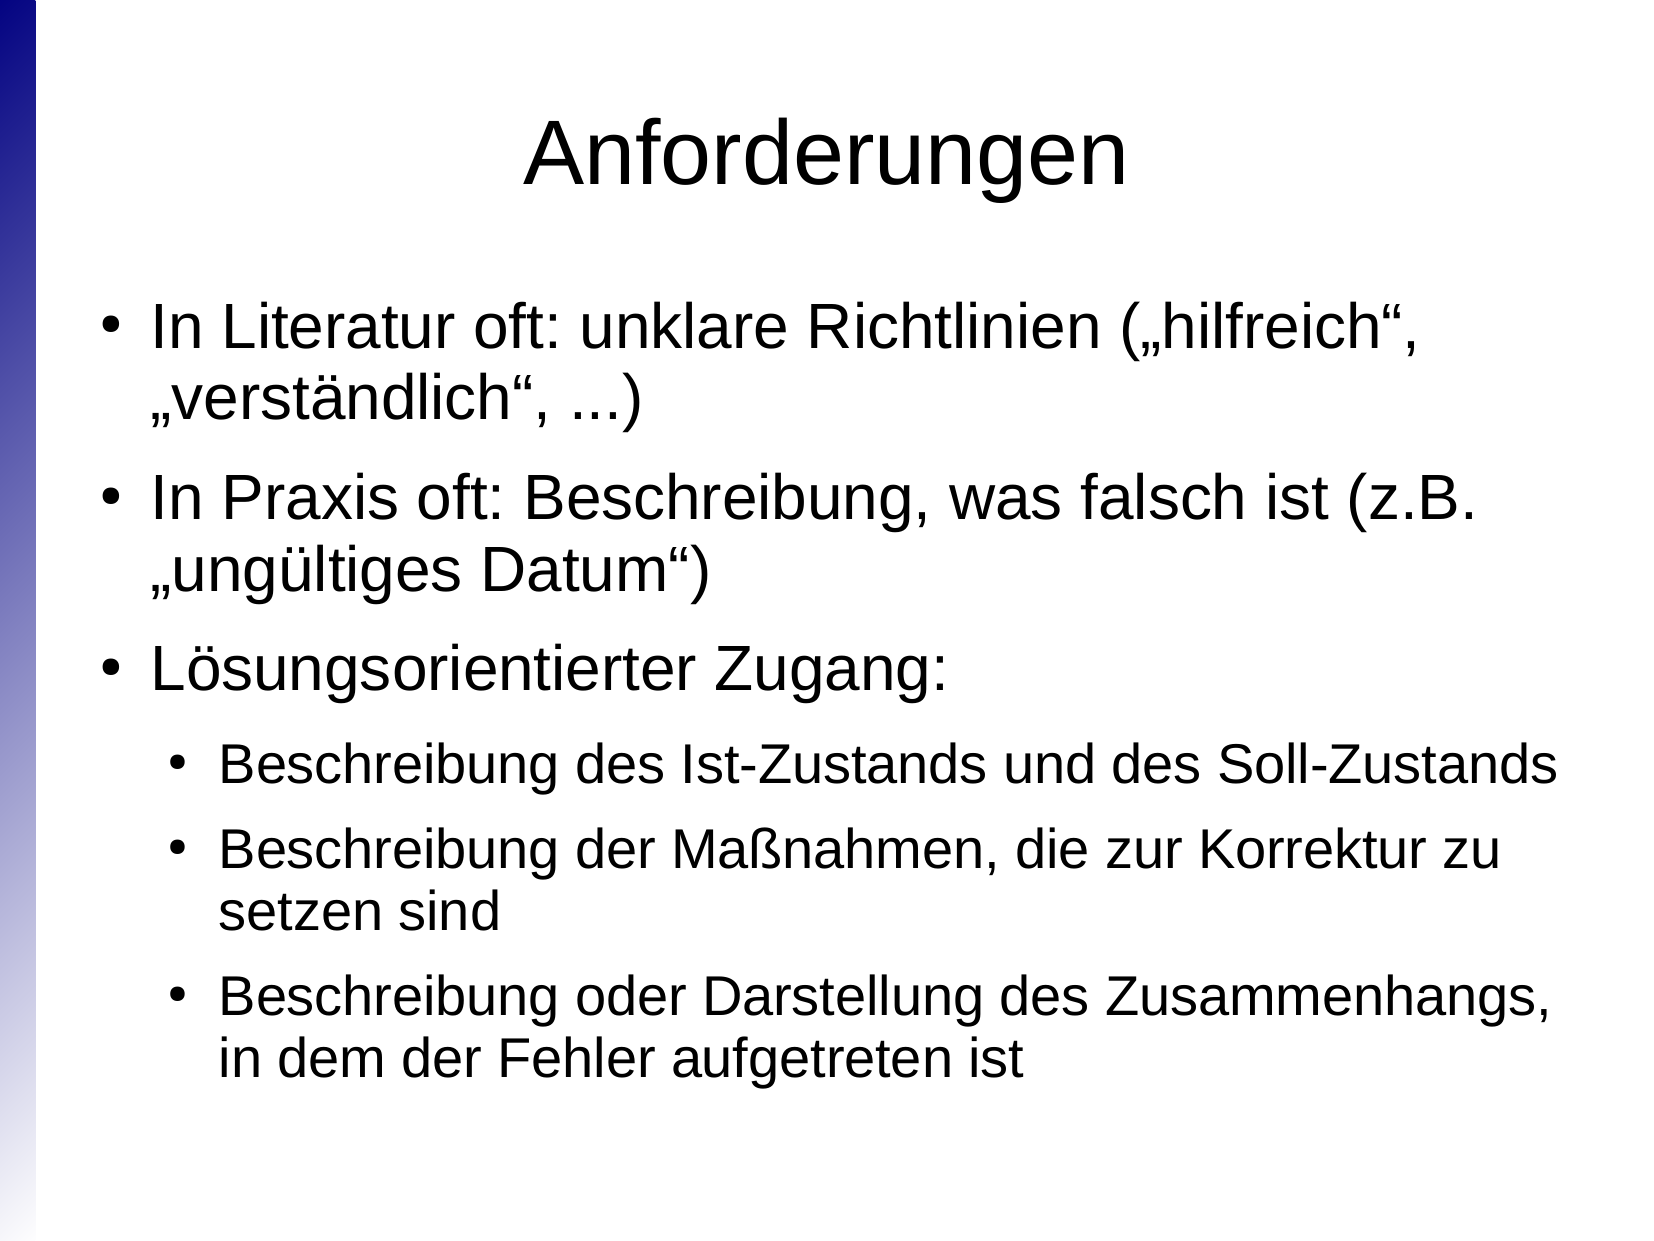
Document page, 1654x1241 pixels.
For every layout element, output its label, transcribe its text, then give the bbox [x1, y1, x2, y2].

list In Literatur oft: unklare Richtlinien („hilfreich“, „verständlich“, ...) In Praxis oft: Beschreibung, was falsch ist (z.B.„ungültiges Datum“) Lösungsorientierter Zugang: Beschreibung des Ist-Zustands und des Soll-Zustands Beschreibung der Maßnahmen, die zur Korrektur zu setzen sind Beschreibung oder Darstellung des Zusammenhangs, in dem der Fehler aufgetreten ist [82, 290, 1571, 1109]
title Anforderungen [82, 49, 1571, 257]
